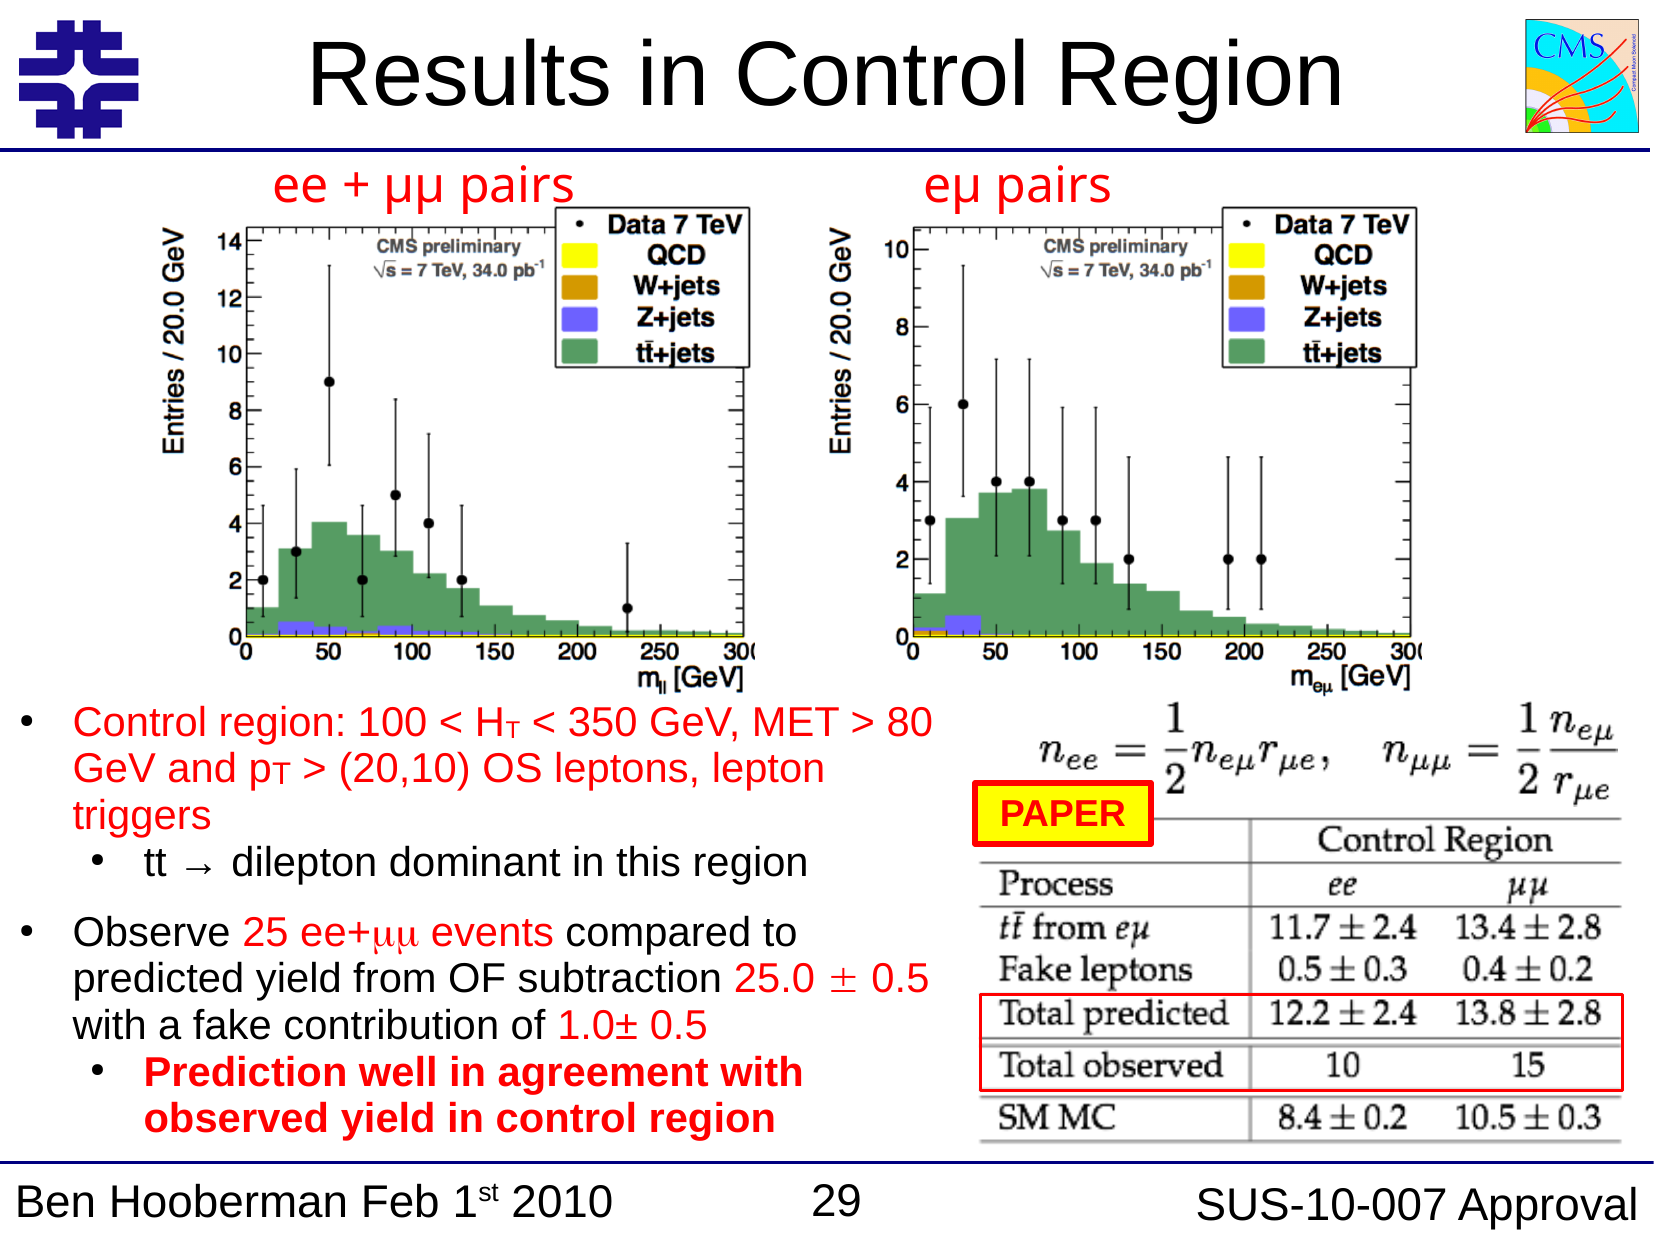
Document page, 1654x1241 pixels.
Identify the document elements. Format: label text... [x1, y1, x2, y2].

picture [816, 202, 1618, 807]
title Results in Control Region [0, 8, 1654, 140]
text_box eμ pairs [923, 148, 1113, 218]
picture [976, 810, 1643, 1161]
list Control region: 100 < HT < 350 GeV, MET > 80 GeV and pT > (20,10) OS leptons, lepton triggers tt → dilepton dominant in this region Observe 25 ee+mm events compared to predicted yield from OF subtraction 25.0  0.5 with a fake contribution of 1.0± 0.5 Prediction well in agreement with observed yield in control region [1, 698, 976, 1208]
text_box ee + μμ pairs [272, 148, 576, 218]
picture [149, 202, 755, 698]
text_box PAPER [976, 782, 1151, 844]
